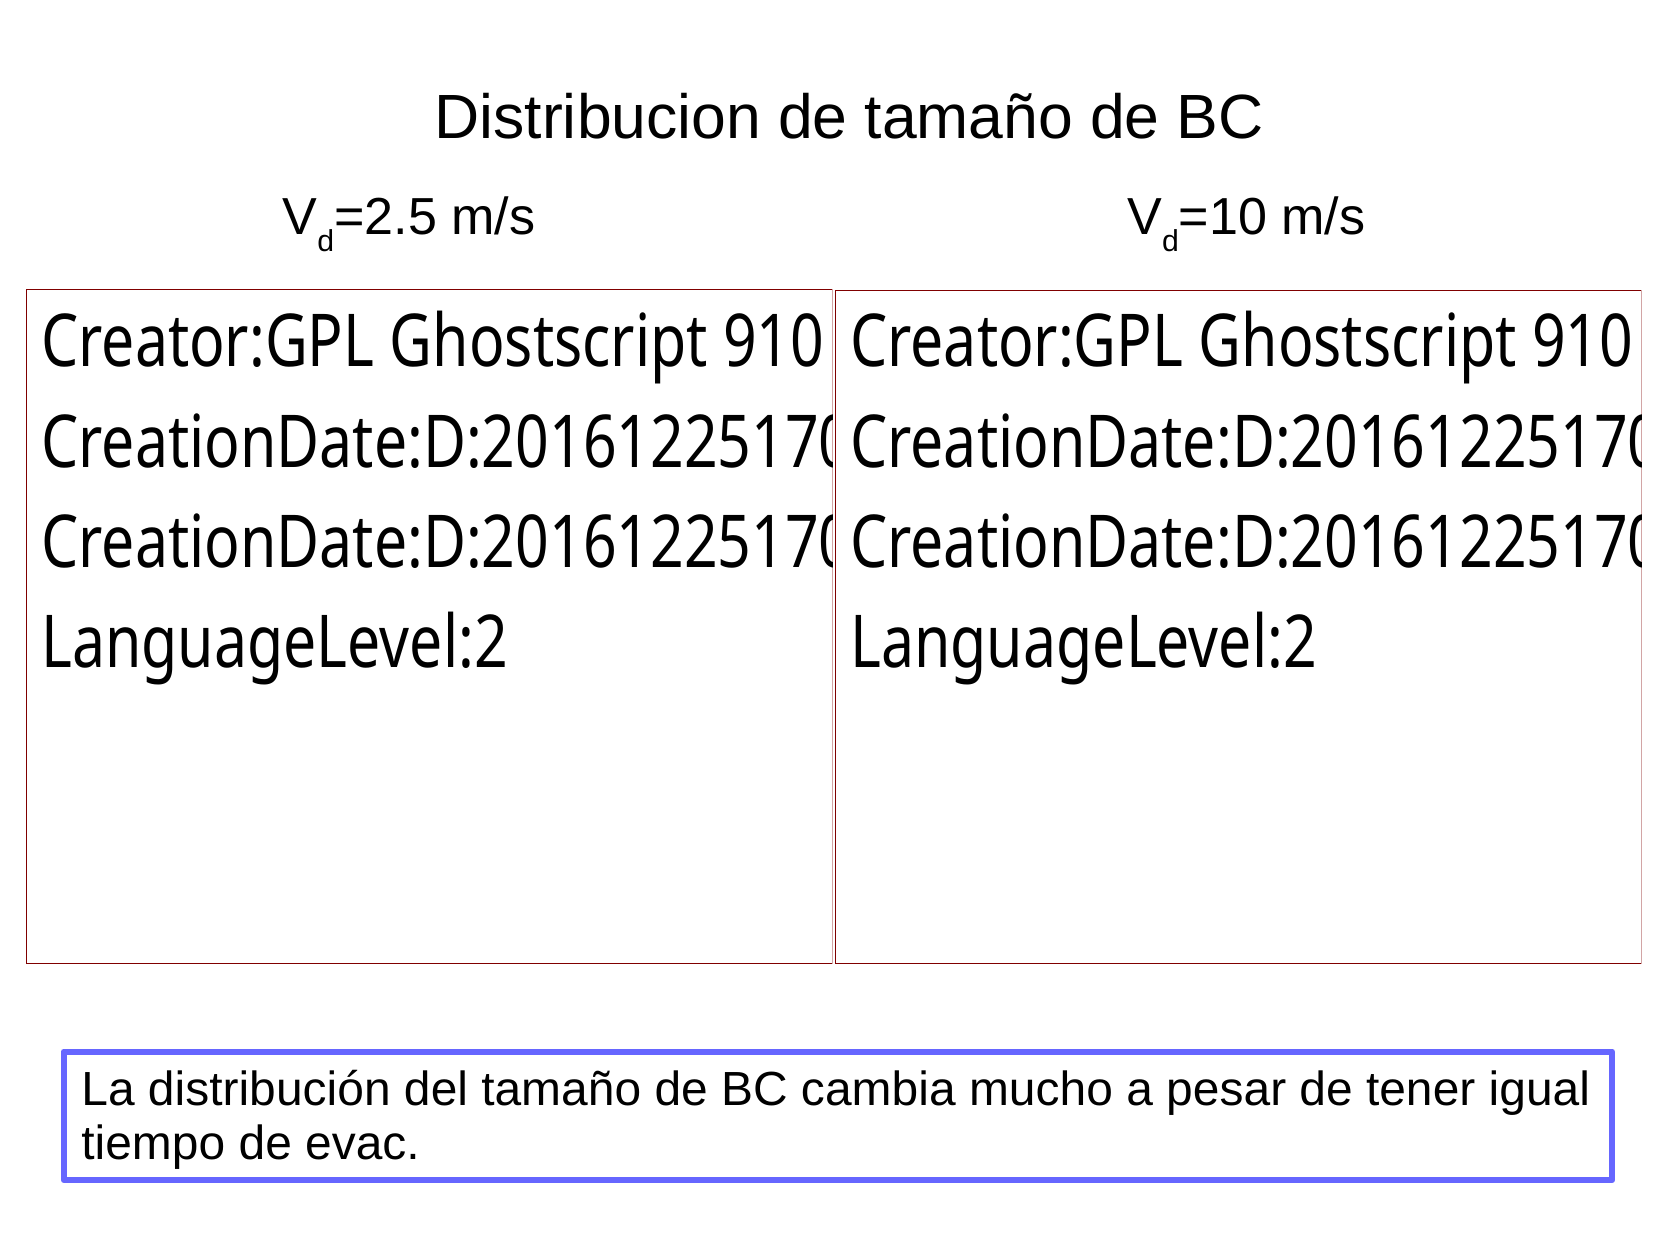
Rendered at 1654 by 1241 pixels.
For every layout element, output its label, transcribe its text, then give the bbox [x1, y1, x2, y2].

text_box Vd=2.5 m/s [268, 180, 631, 266]
text_box Distribucion de tamaño de BC [420, 75, 1471, 160]
picture [22, 285, 1642, 964]
text_box Vd=10 m/s [1112, 180, 1471, 266]
text_box La distribución del tamaño de BC cambia mucho a pesar de tener igual tiempo de evac. [63, 1051, 1613, 1181]
